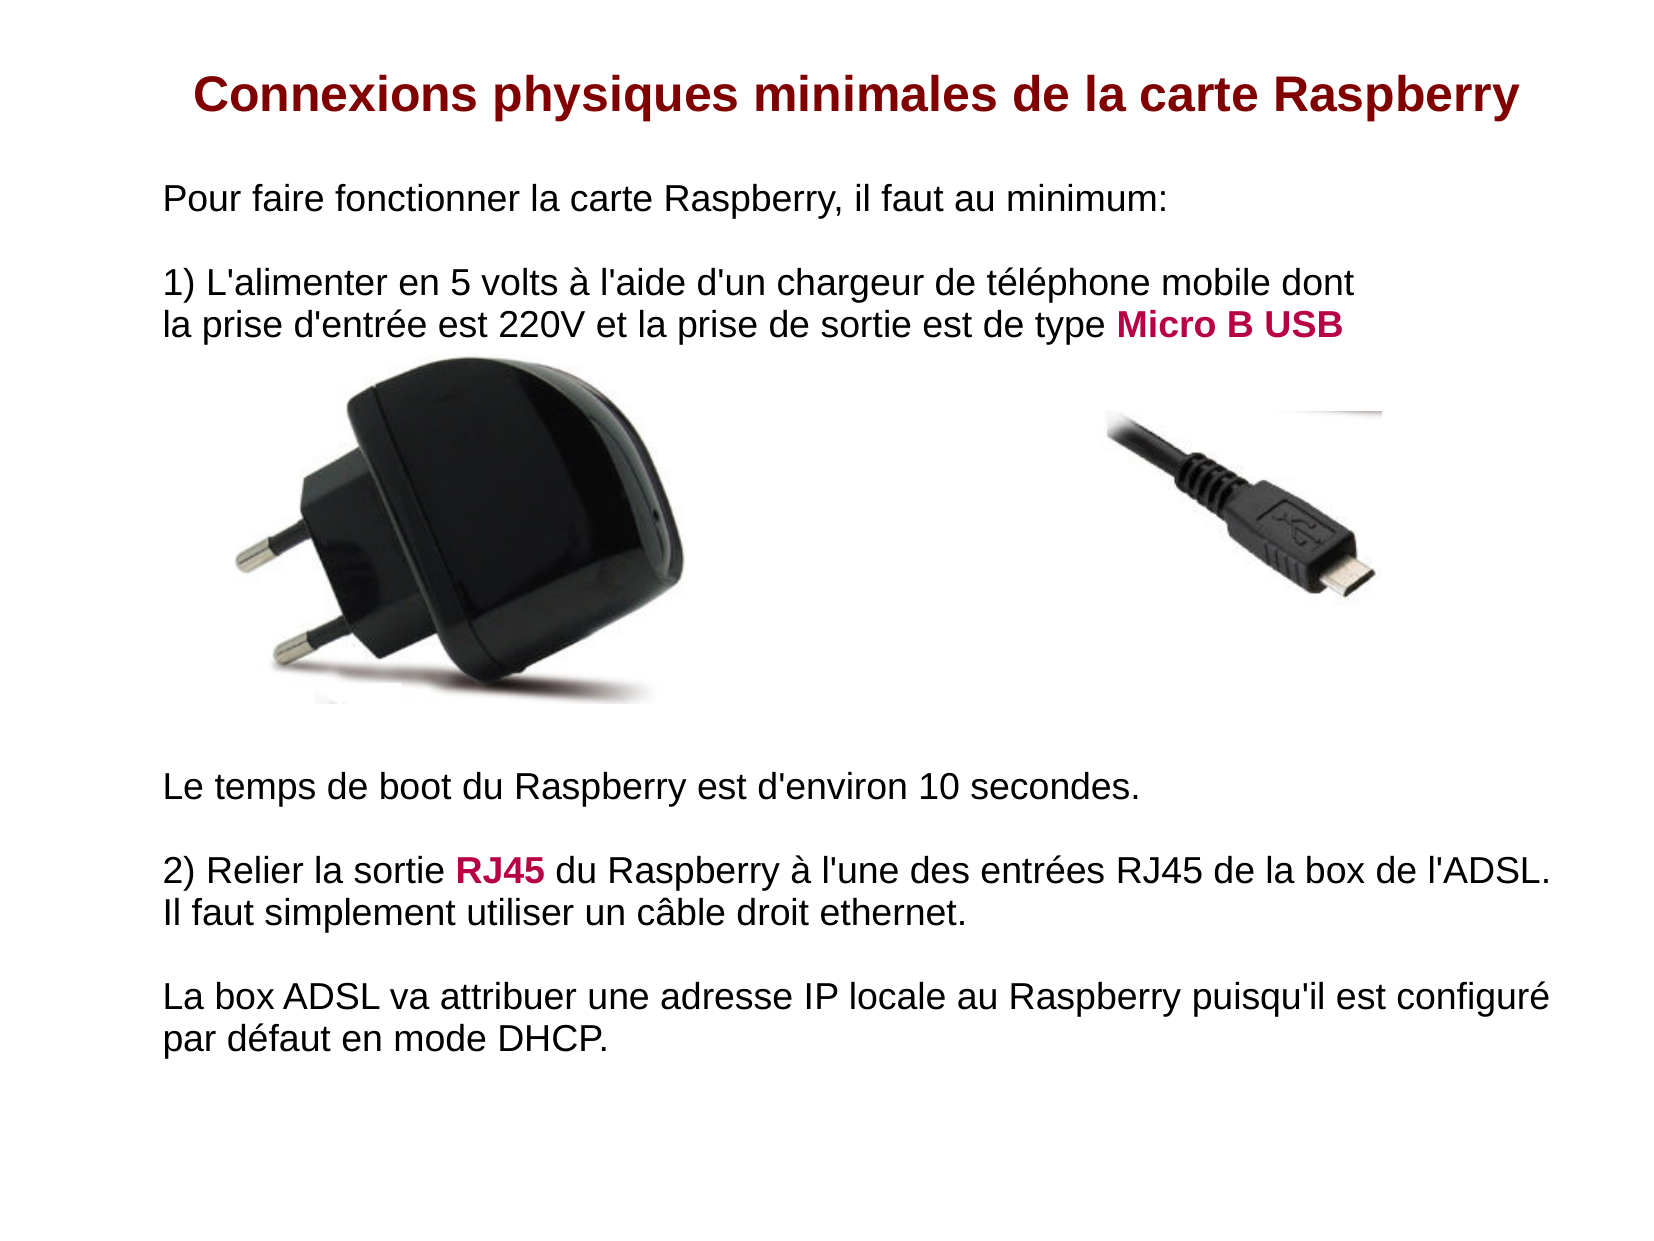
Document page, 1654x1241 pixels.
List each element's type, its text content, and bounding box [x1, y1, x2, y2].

picture [1003, 411, 1382, 621]
picture [206, 354, 702, 704]
text_box Connexions physiques minimales de la carte Raspberry Pour faire fonctionner la carte Raspberry, il faut au minimum: 1) L'alimenter en 5 volts à l'aide d'un chargeur de téléphone mobile dont la prise d'entrée est 220V et la prise de sortie est de type Micro B USB Le temps de boot du Raspberry est d'environ 10 secondes. 2) Relier la sortie RJ45 du Raspberry à l'une des entrées RJ45 de la box de l'ADSL. Il faut simplement utiliser un câble droit ethernet. La box ADSL va attribuer une adresse IP locale au Raspberry puisqu'il est configuré par défaut en mode DHCP. [147, 59, 1566, 1074]
